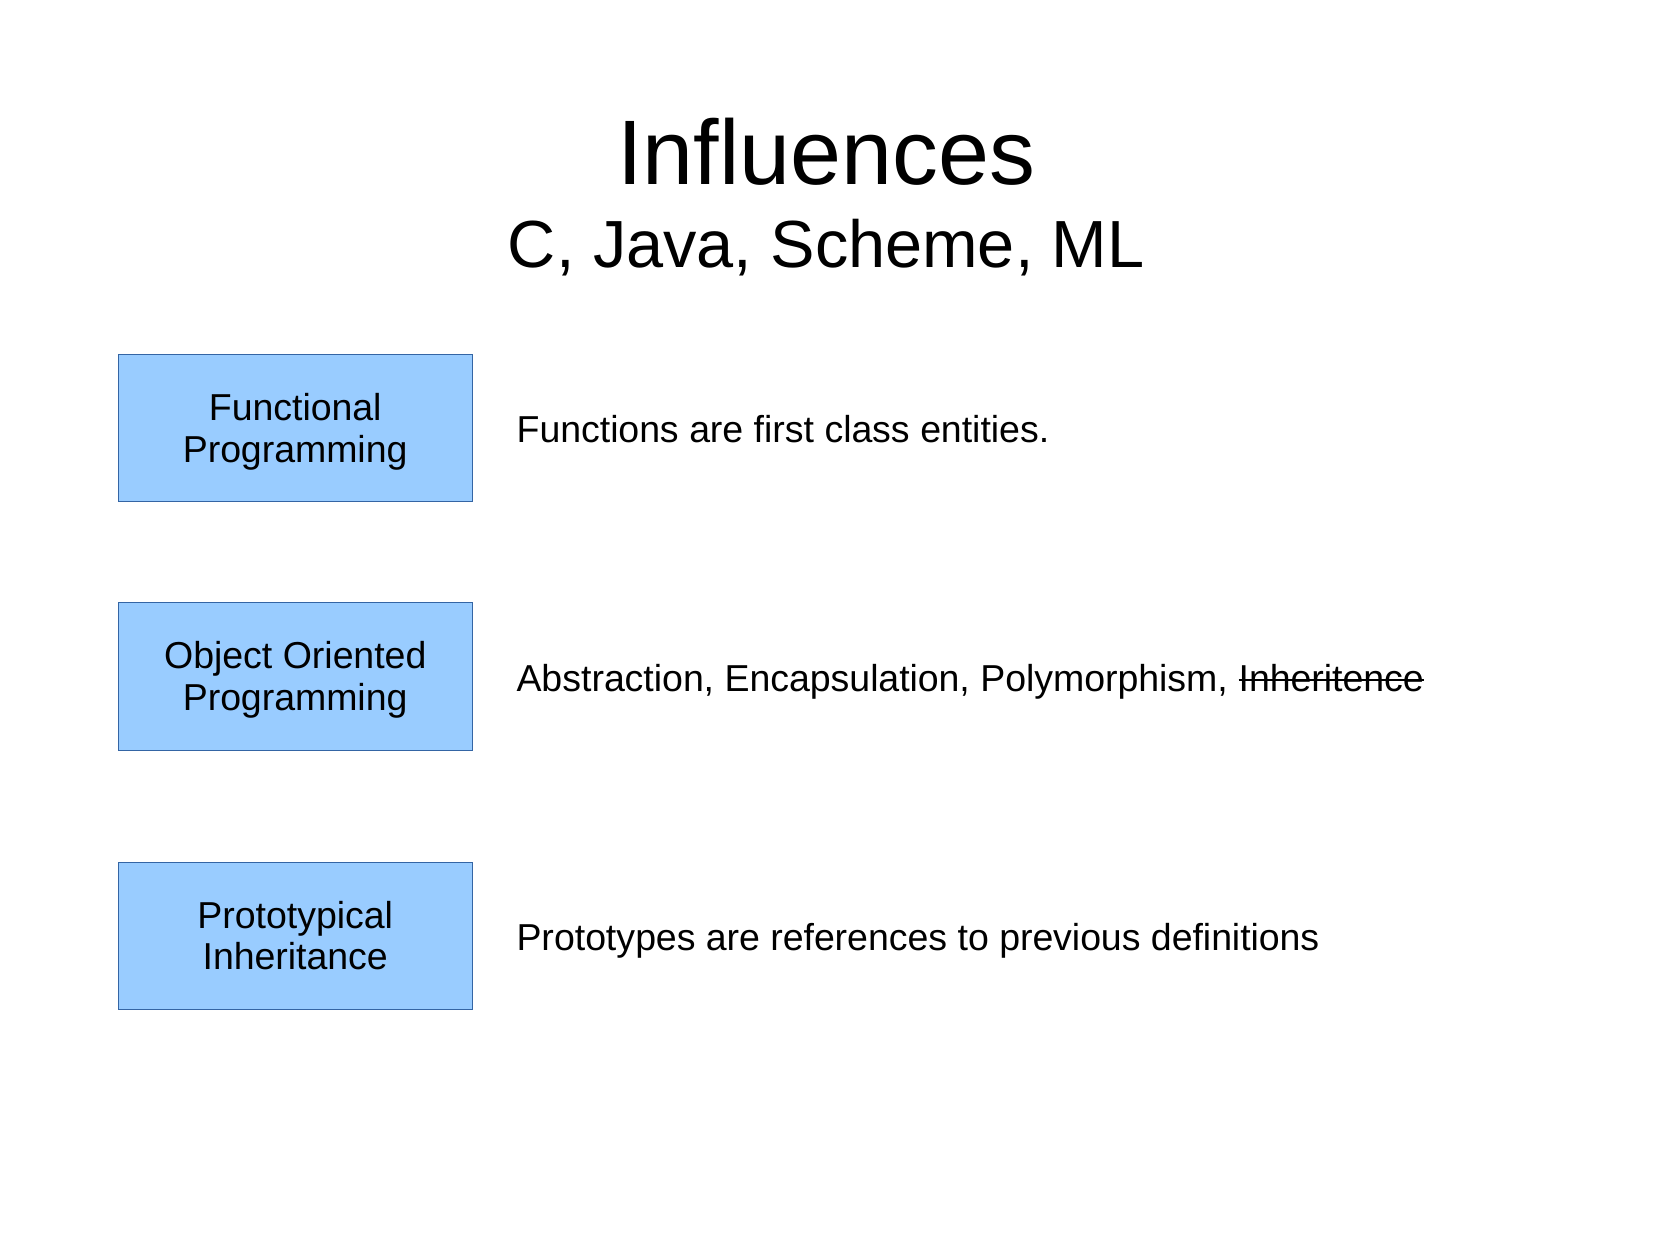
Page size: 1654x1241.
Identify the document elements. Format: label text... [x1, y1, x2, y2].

list C, Java, Scheme, ML [437, 207, 1170, 284]
text_box Functional Programming [118, 354, 473, 502]
text_box Prototypes are references to previous definitions [501, 909, 1335, 967]
text_box Functions are first class entities. [501, 401, 1065, 459]
text_box Abstraction, Encapsulation, Polymorphism, Inheritence [501, 649, 1439, 707]
text_box Prototypical Inheritance [118, 862, 473, 1010]
title Influences [82, 49, 1571, 257]
text_box Object Oriented Programming [118, 602, 473, 751]
